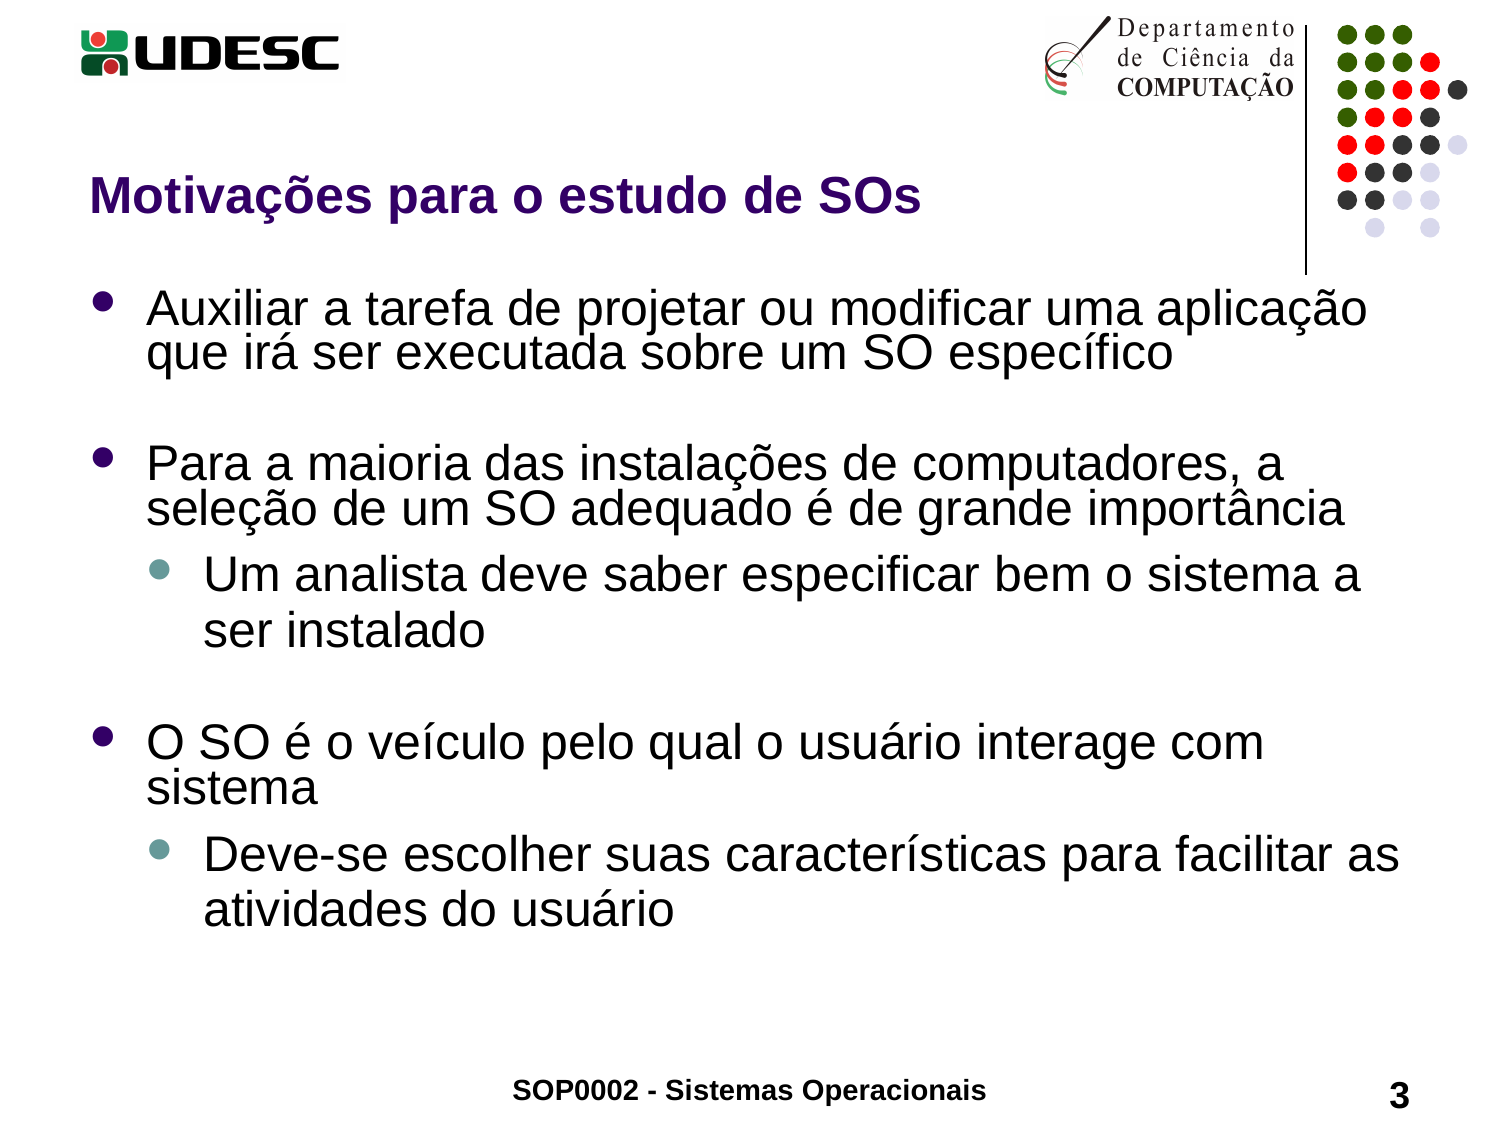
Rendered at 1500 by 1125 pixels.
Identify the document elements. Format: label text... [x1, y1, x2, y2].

picture [74, 23, 346, 83]
title Motivações para o estudo de SOs [74, 101, 1313, 233]
list Auxiliar a tarefa de projetar ou modificar uma aplicação que irá ser executada sobre um SO específico Para a maioria das instalações de computadores, a seleção de um SO adequado é de grande importância Um analista deve saber especificar bem o sistema a ser instalado O SO é o veículo pelo qual o usuário interage com sistema Deve-se escolher suas características para facilitar as atividades do usuário [75, 282, 1426, 1006]
picture [1045, 16, 1294, 101]
